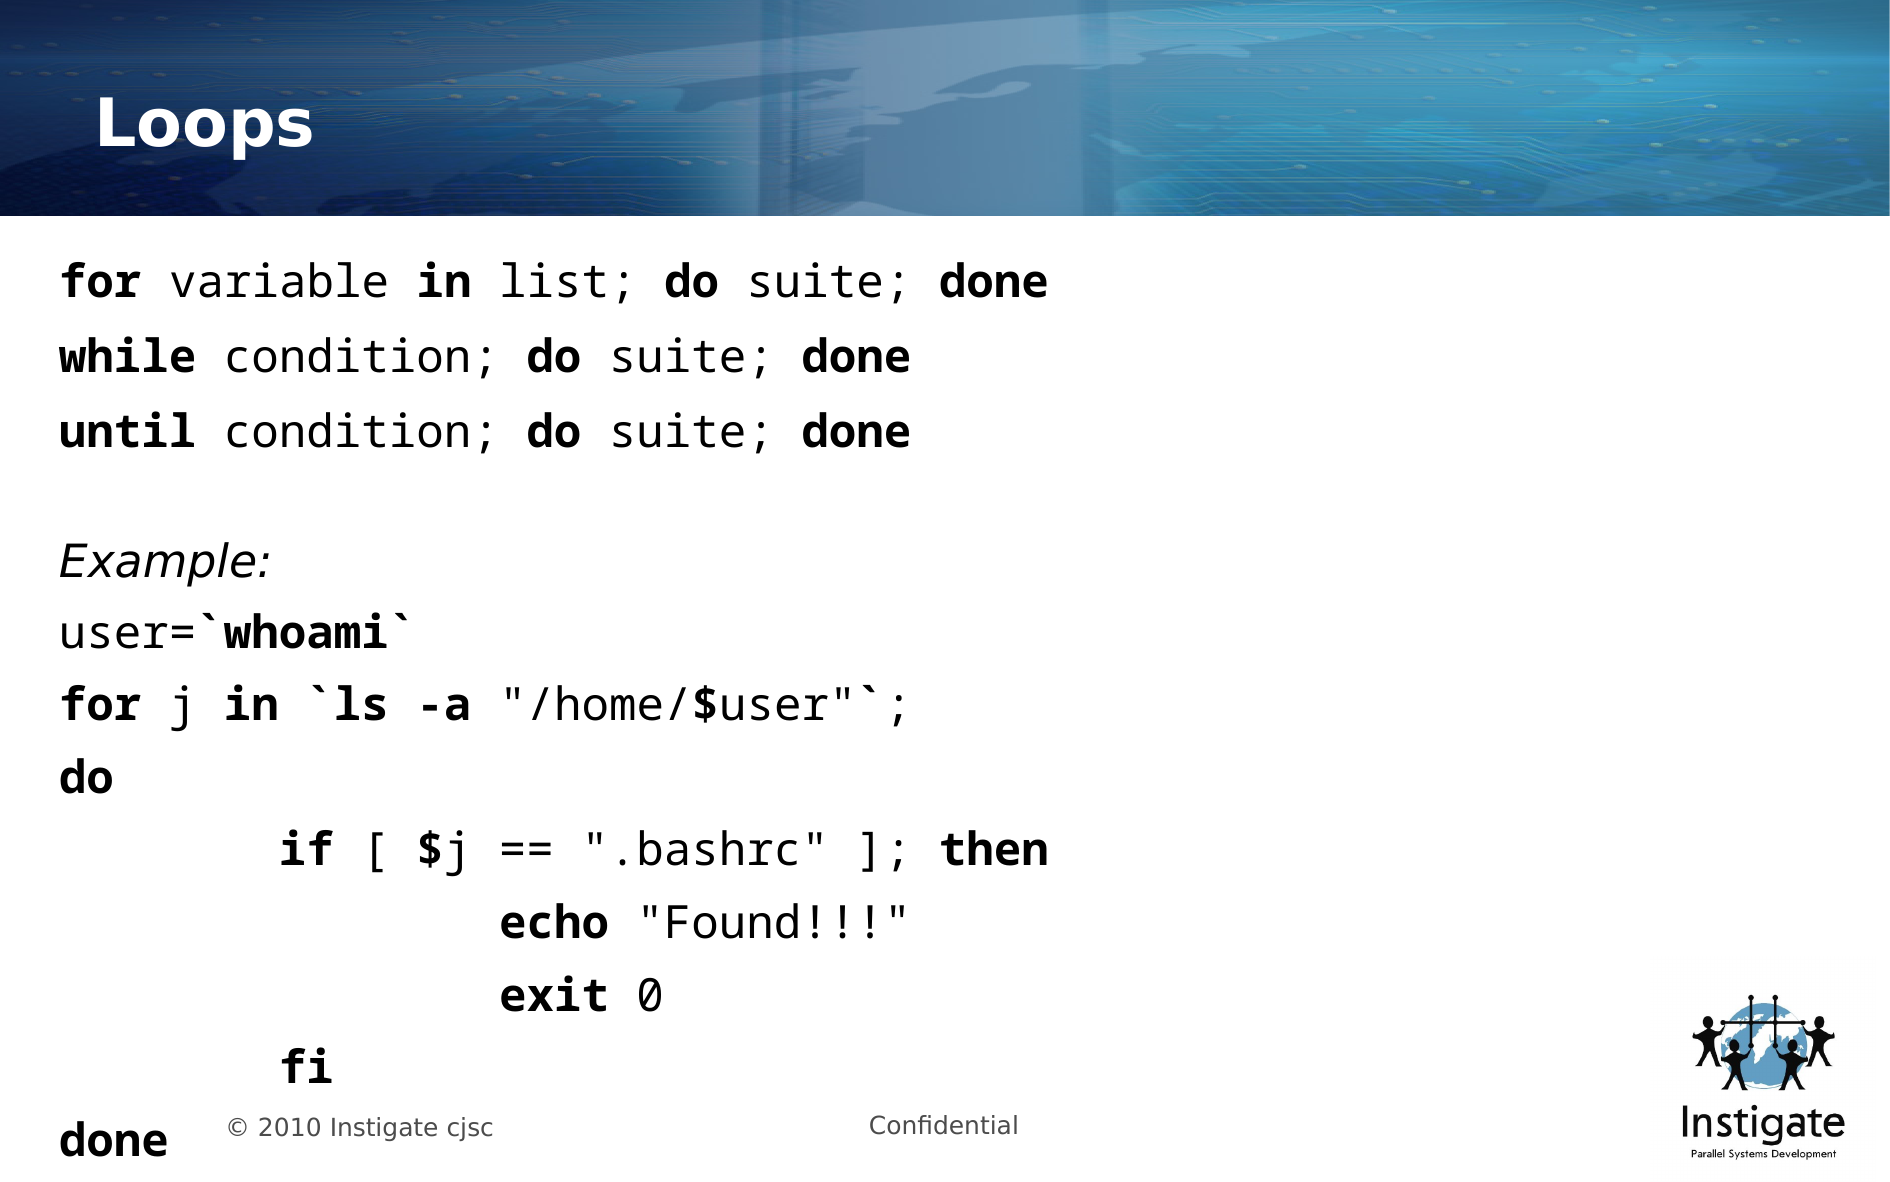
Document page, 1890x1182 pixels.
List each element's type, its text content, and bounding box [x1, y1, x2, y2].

list for variable in list; do suite; done while condition; do suite; done until condition; do suite; done Example: user=`whoami` for j in `ls -a "/home/$user"`; do if [ $j == ".bashrc" ]; then echo "Found!!!" exit 0 fi done [59, 236, 1831, 1040]
picture [1650, 956, 1876, 1182]
picture [0, 0, 1890, 216]
title Loops [94, 54, 1793, 210]
